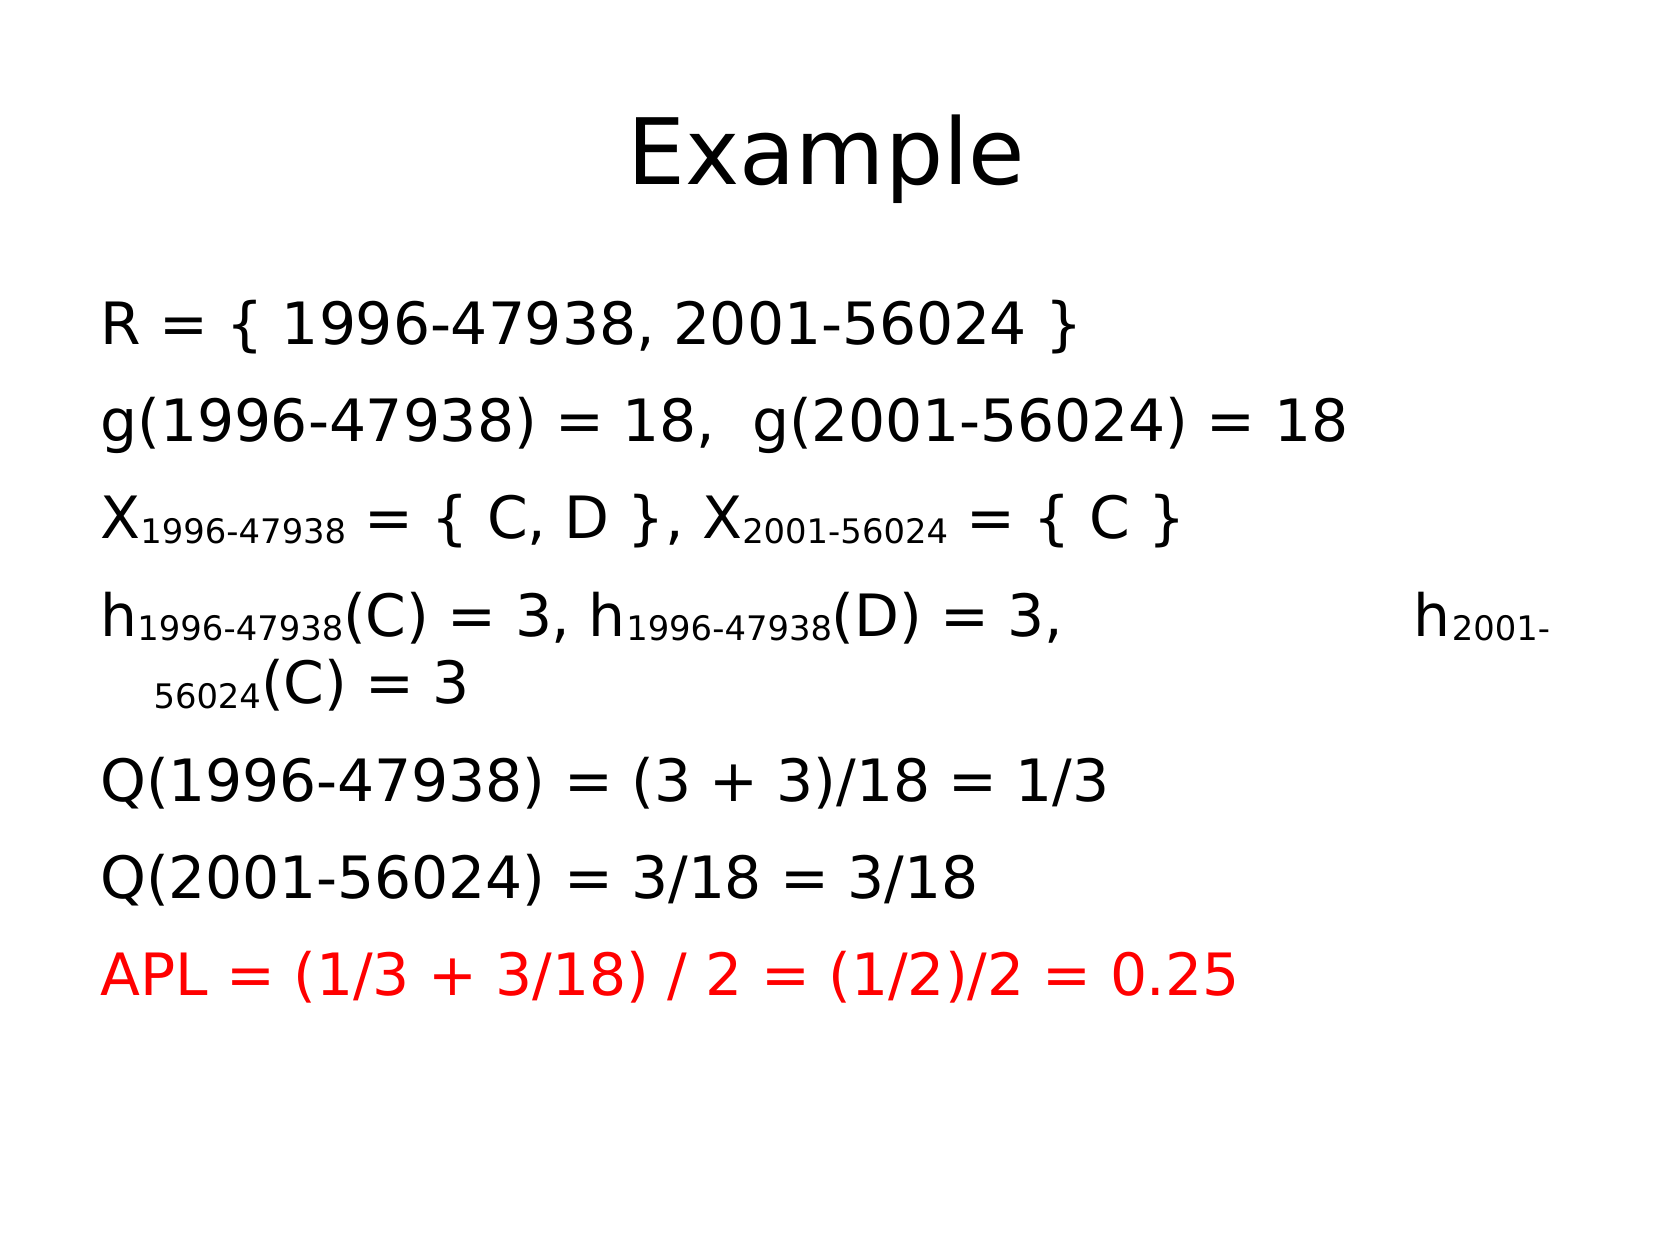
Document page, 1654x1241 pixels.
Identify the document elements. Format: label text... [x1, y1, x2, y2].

list R = { 1996-47938, 2001-56024 } g(1996-47938) = 18, g(2001-56024) = 18 X1996-47938 = { C, D }, X2001-56024 = { C } h1996-47938(C) = 3, h1996-47938(D) = 3, h2001-56024(C) = 3 Q(1996-47938) = (3 + 3)/18 = 1/3 Q(2001-56024) = 3/18 = 3/18 APL = (1/3 + 3/18) / 2 = (1/2)/2 = 0.25 [82, 290, 1571, 1094]
title Example [82, 56, 1571, 250]
